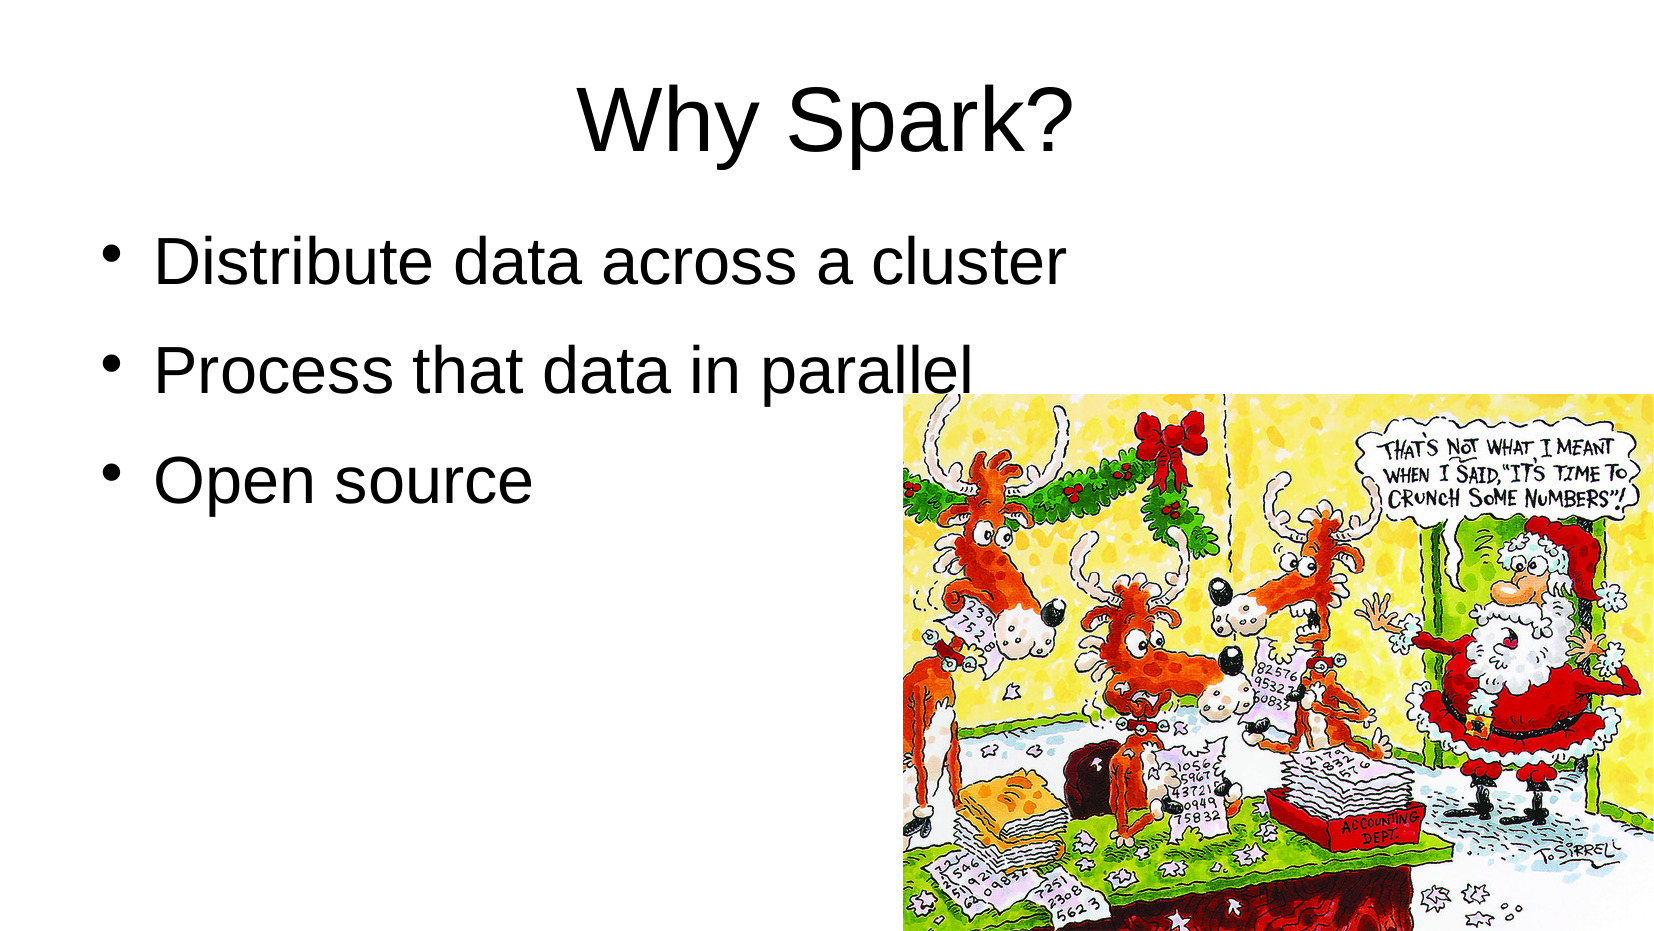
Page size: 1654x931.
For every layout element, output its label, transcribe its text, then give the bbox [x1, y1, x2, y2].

text_box Distribute data across a cluster Process that data in parallel Open source [82, 217, 1571, 757]
text_box Why Spark? [82, 37, 1571, 193]
picture [903, 394, 1654, 931]
